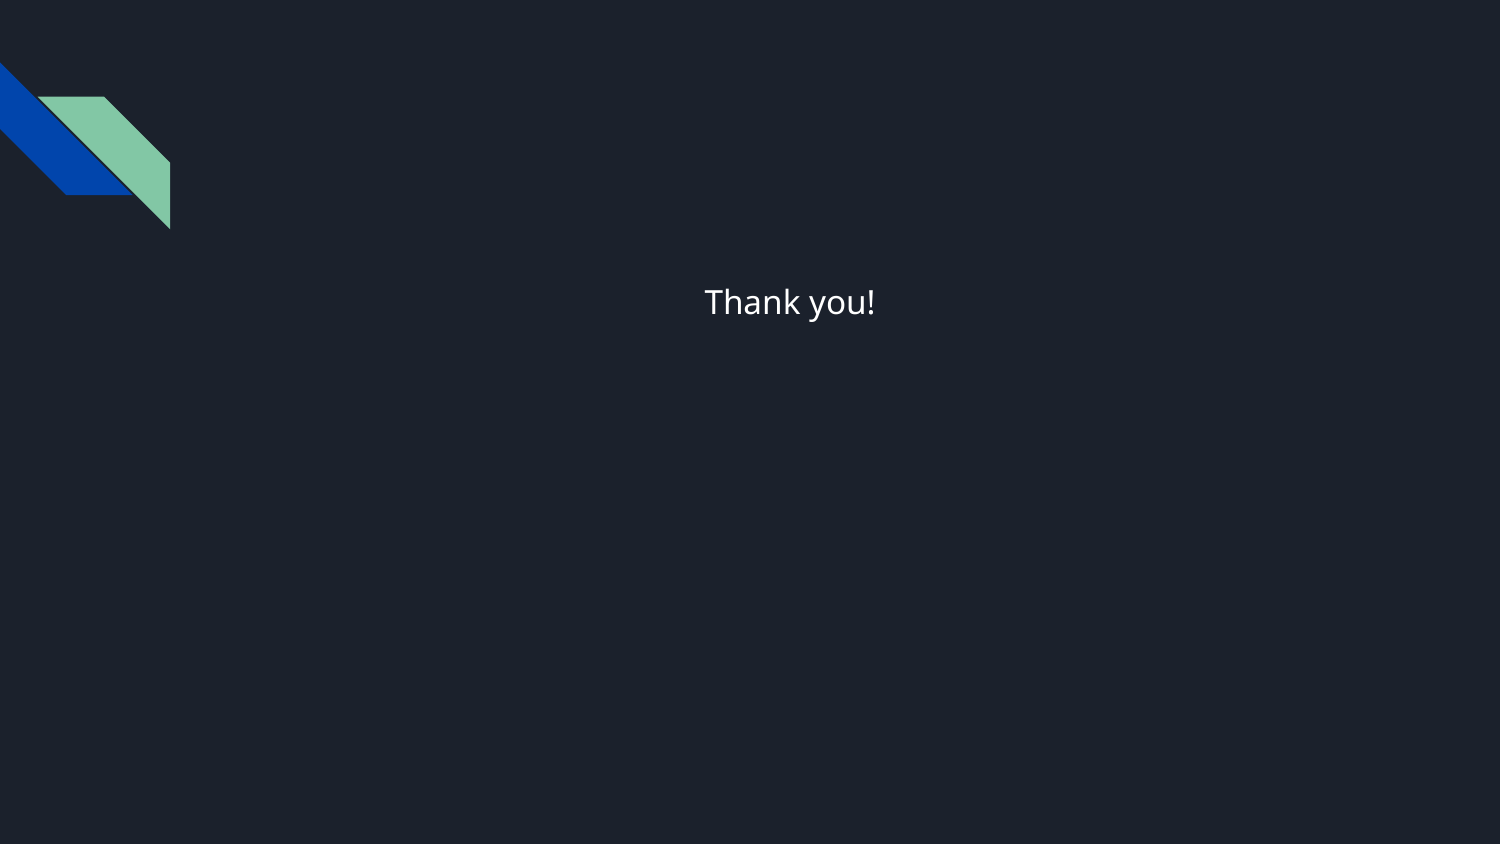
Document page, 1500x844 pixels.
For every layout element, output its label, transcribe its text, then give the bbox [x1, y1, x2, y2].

list Thank you! [212, 257, 1368, 386]
